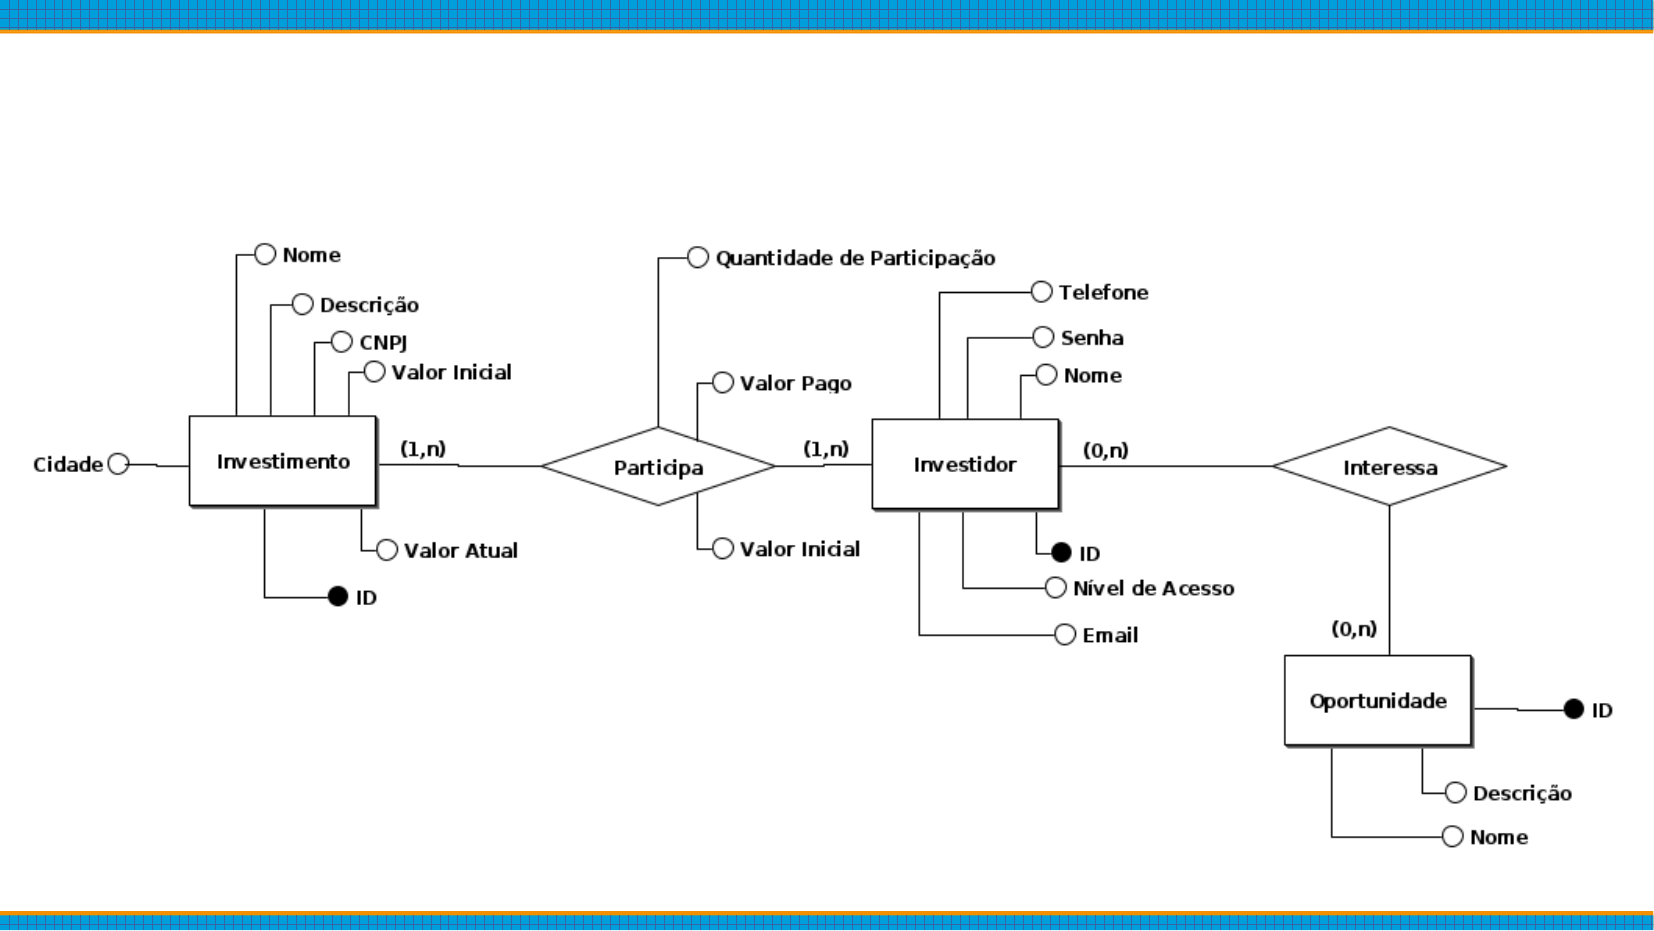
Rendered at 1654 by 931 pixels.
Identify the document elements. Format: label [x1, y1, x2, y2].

picture [0, 76, 1625, 857]
